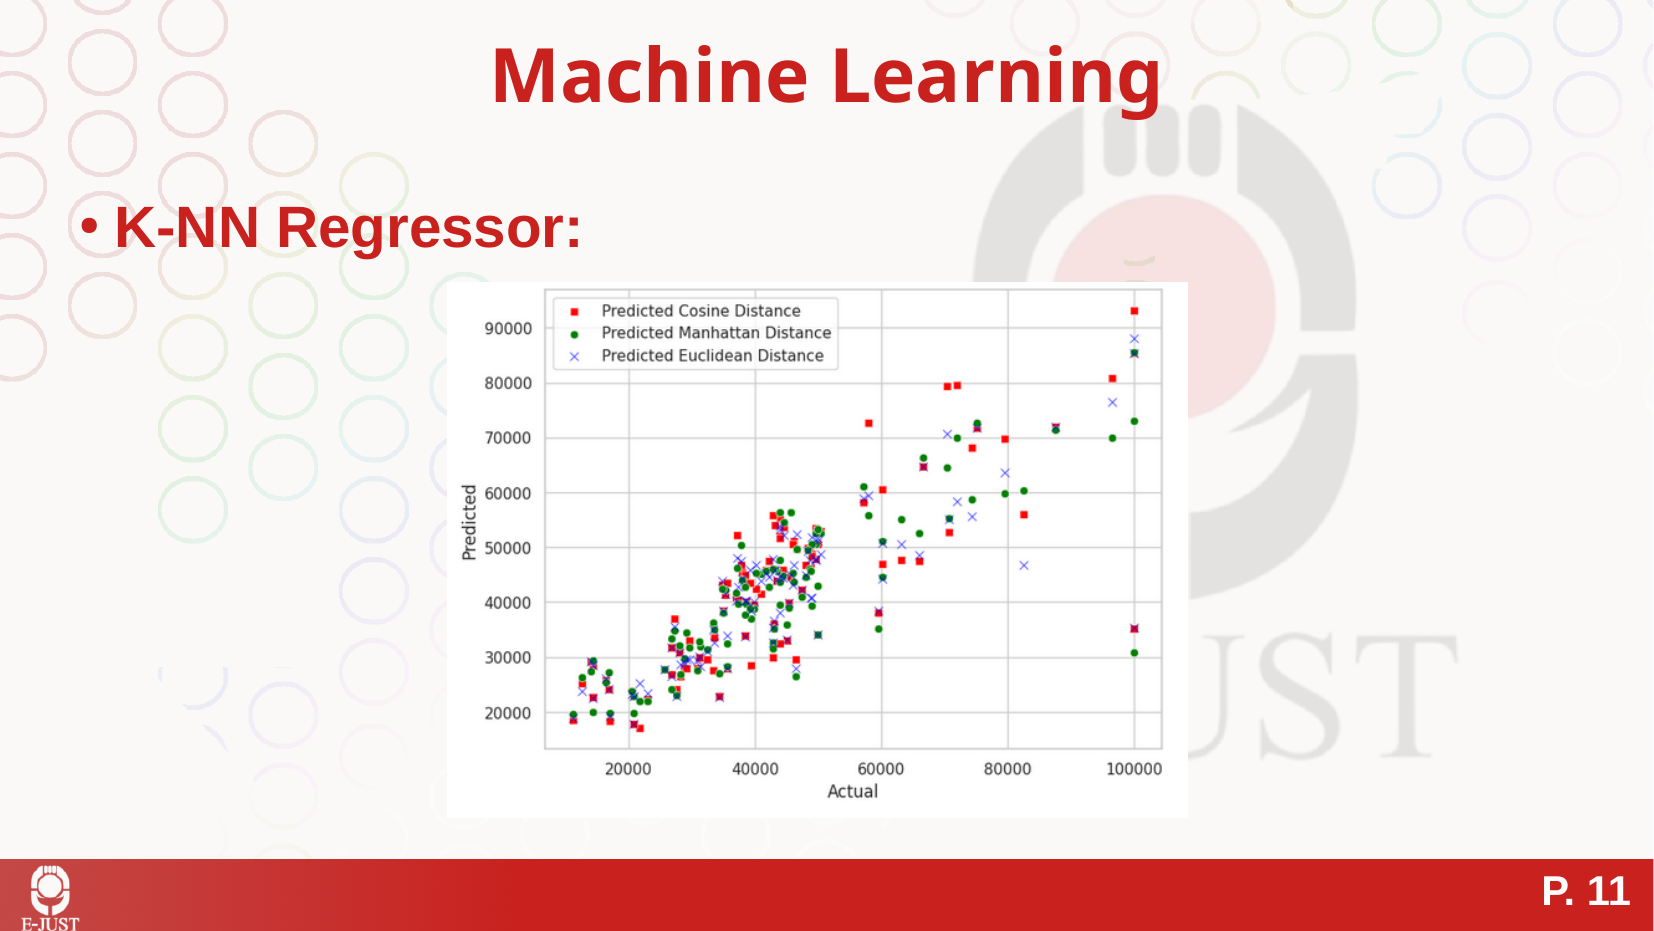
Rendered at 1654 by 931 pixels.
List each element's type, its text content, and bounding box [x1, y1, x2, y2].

picture [0, 0, 1654, 931]
text_box Machine Learning [32, 14, 1622, 139]
text_box K-NN Regressor: [64, 187, 638, 301]
text_box P. <number> [1368, 860, 1646, 922]
